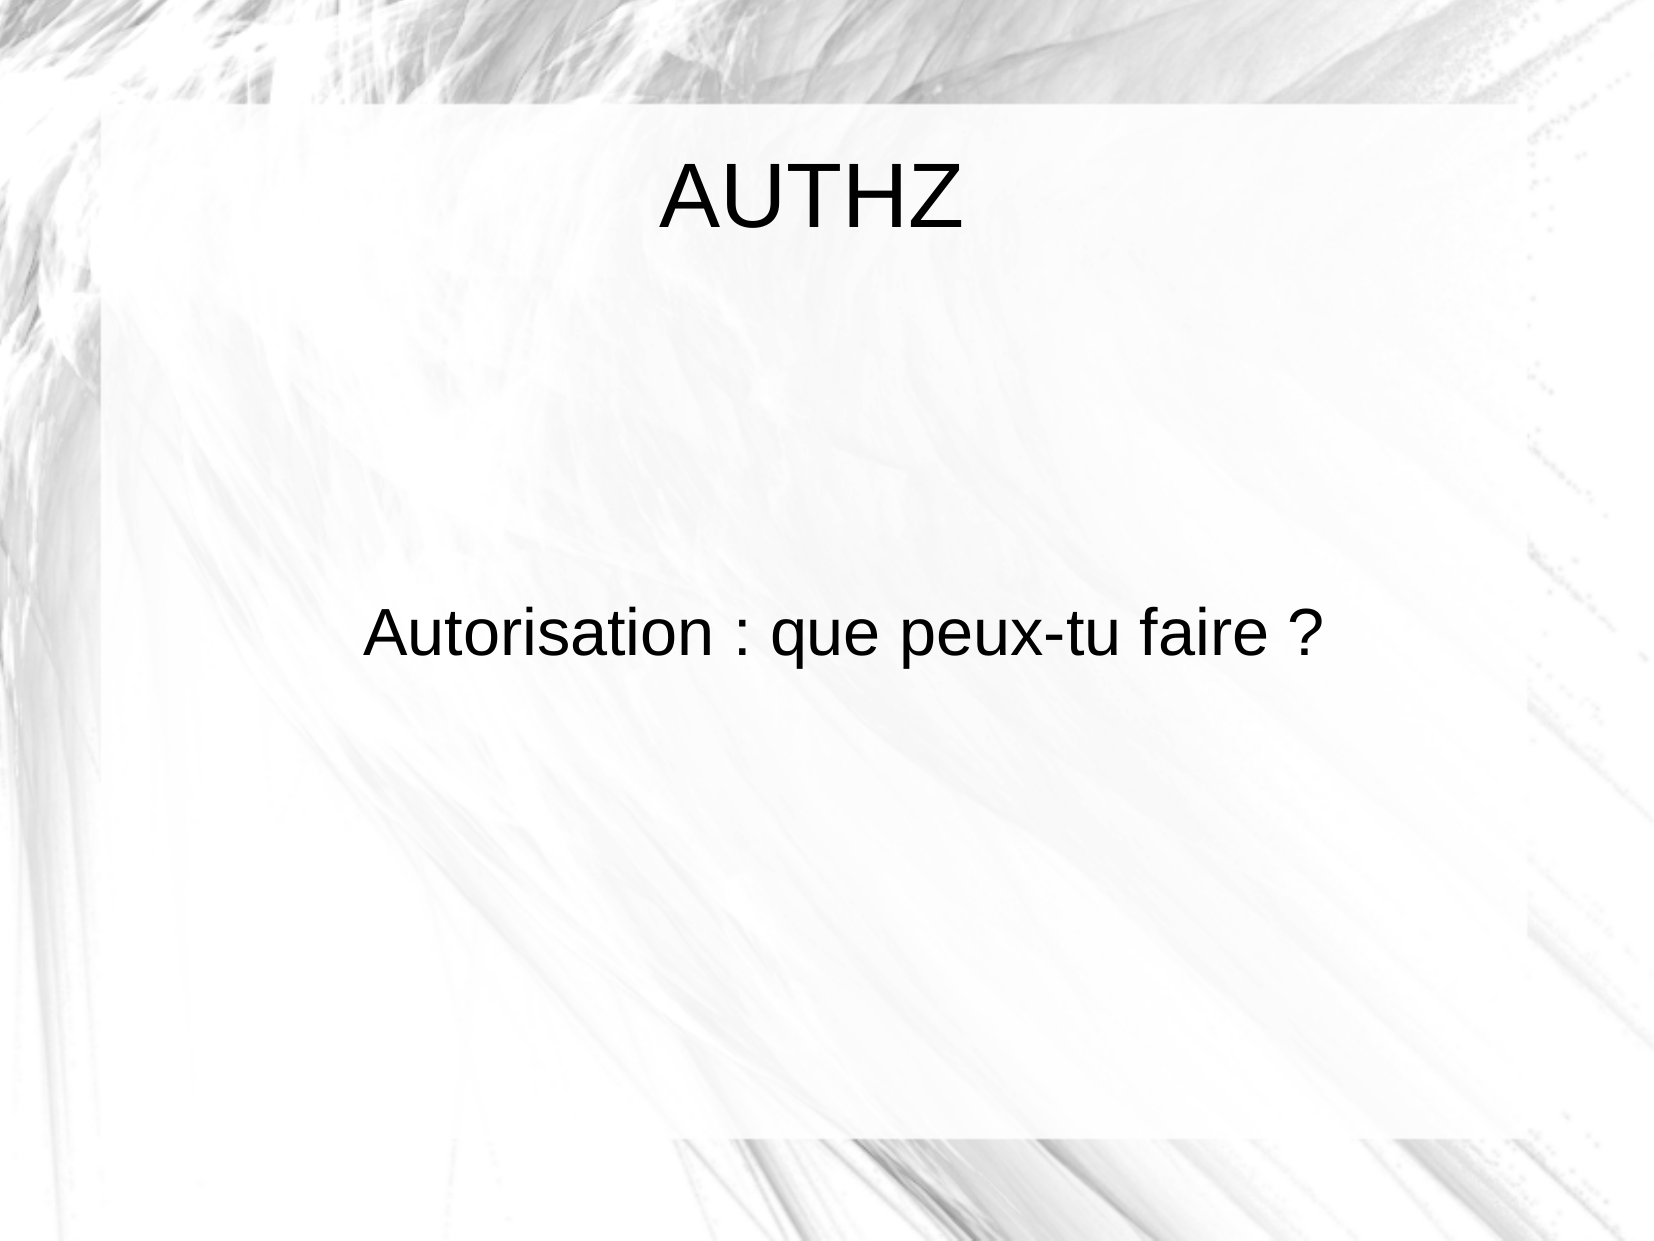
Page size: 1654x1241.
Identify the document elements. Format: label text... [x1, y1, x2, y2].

title AUTHZ [118, 119, 1506, 273]
picture [0, 0, 1654, 1241]
subtitle Autorisation : que peux-tu faire ? [118, 327, 1571, 938]
